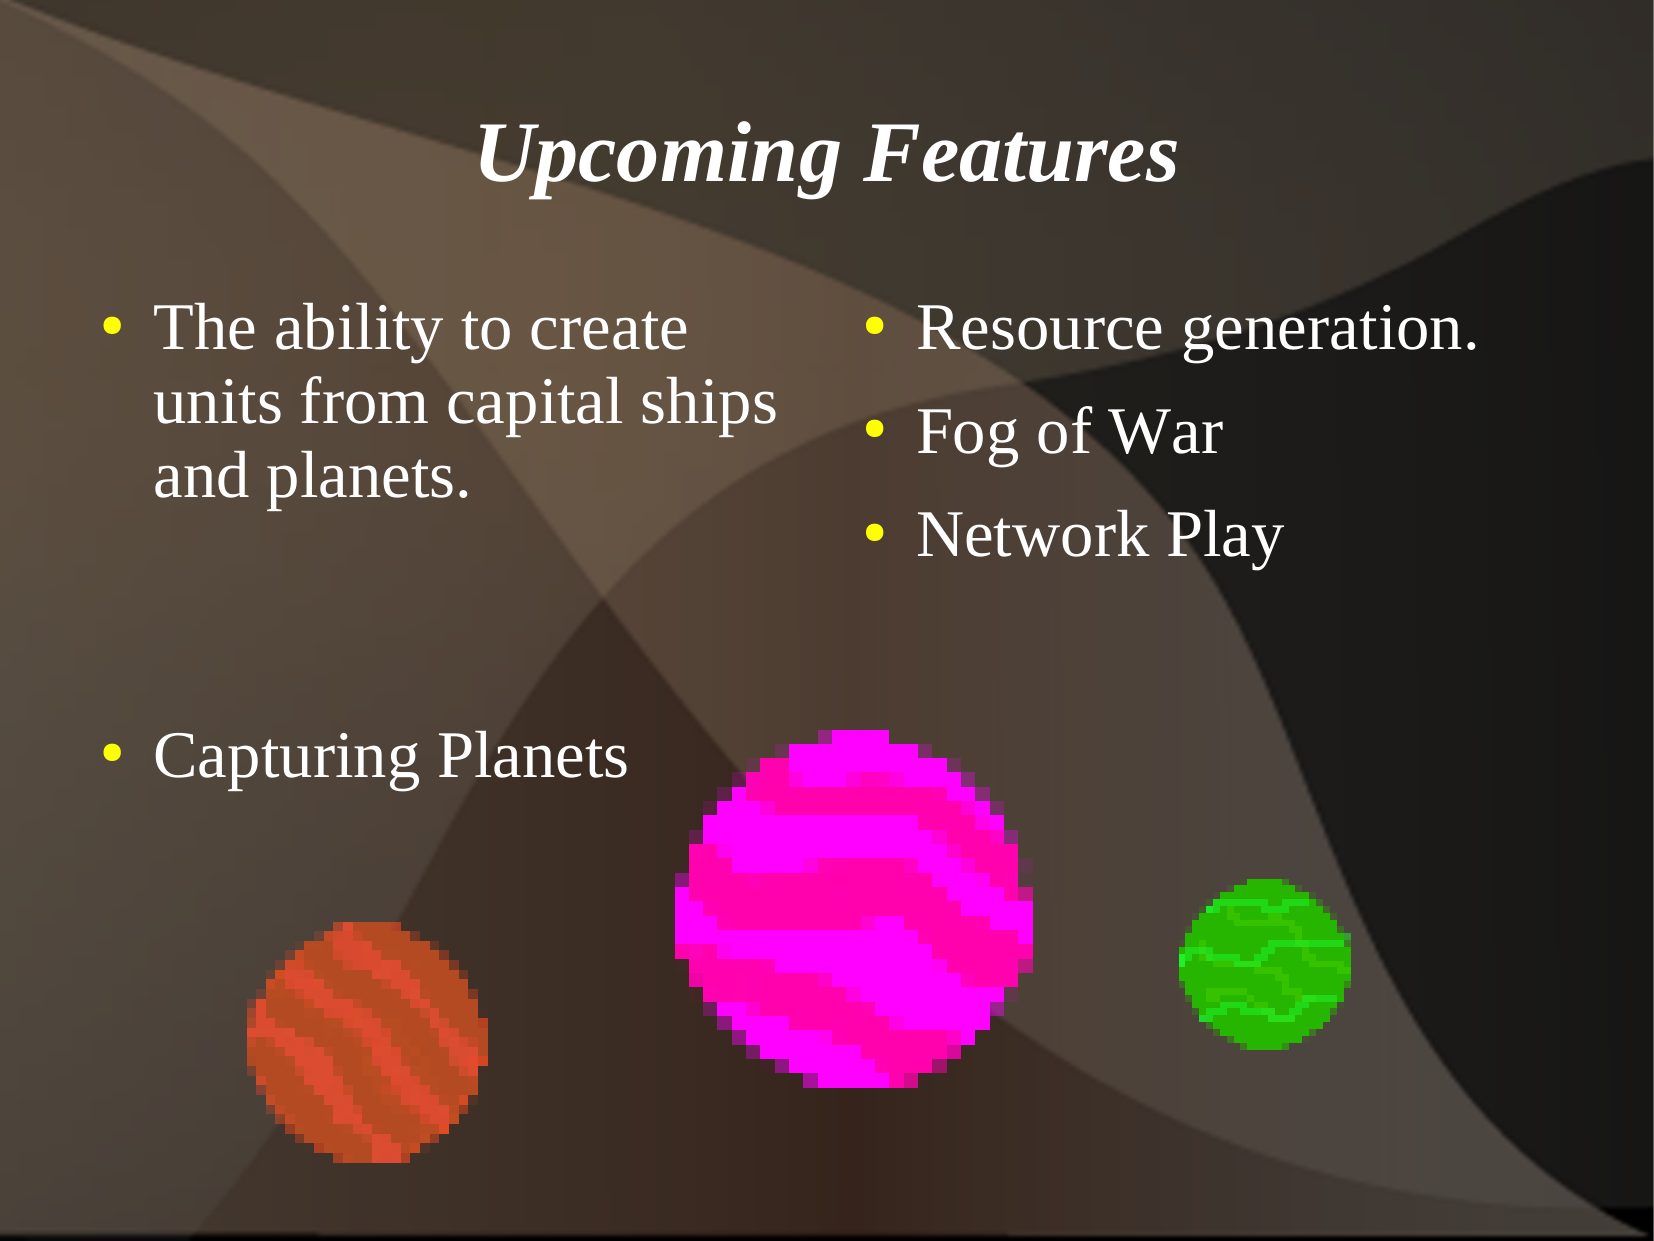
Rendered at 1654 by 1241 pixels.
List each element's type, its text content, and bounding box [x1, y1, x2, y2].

title Upcoming Features [82, 49, 1571, 257]
list Resource generation. Fog of War Network Play [845, 290, 1572, 681]
picture [0, 0, 1654, 1241]
list The ability to create units from capital ships and planets. [82, 290, 809, 681]
list Capturing Planets [82, 717, 809, 1109]
